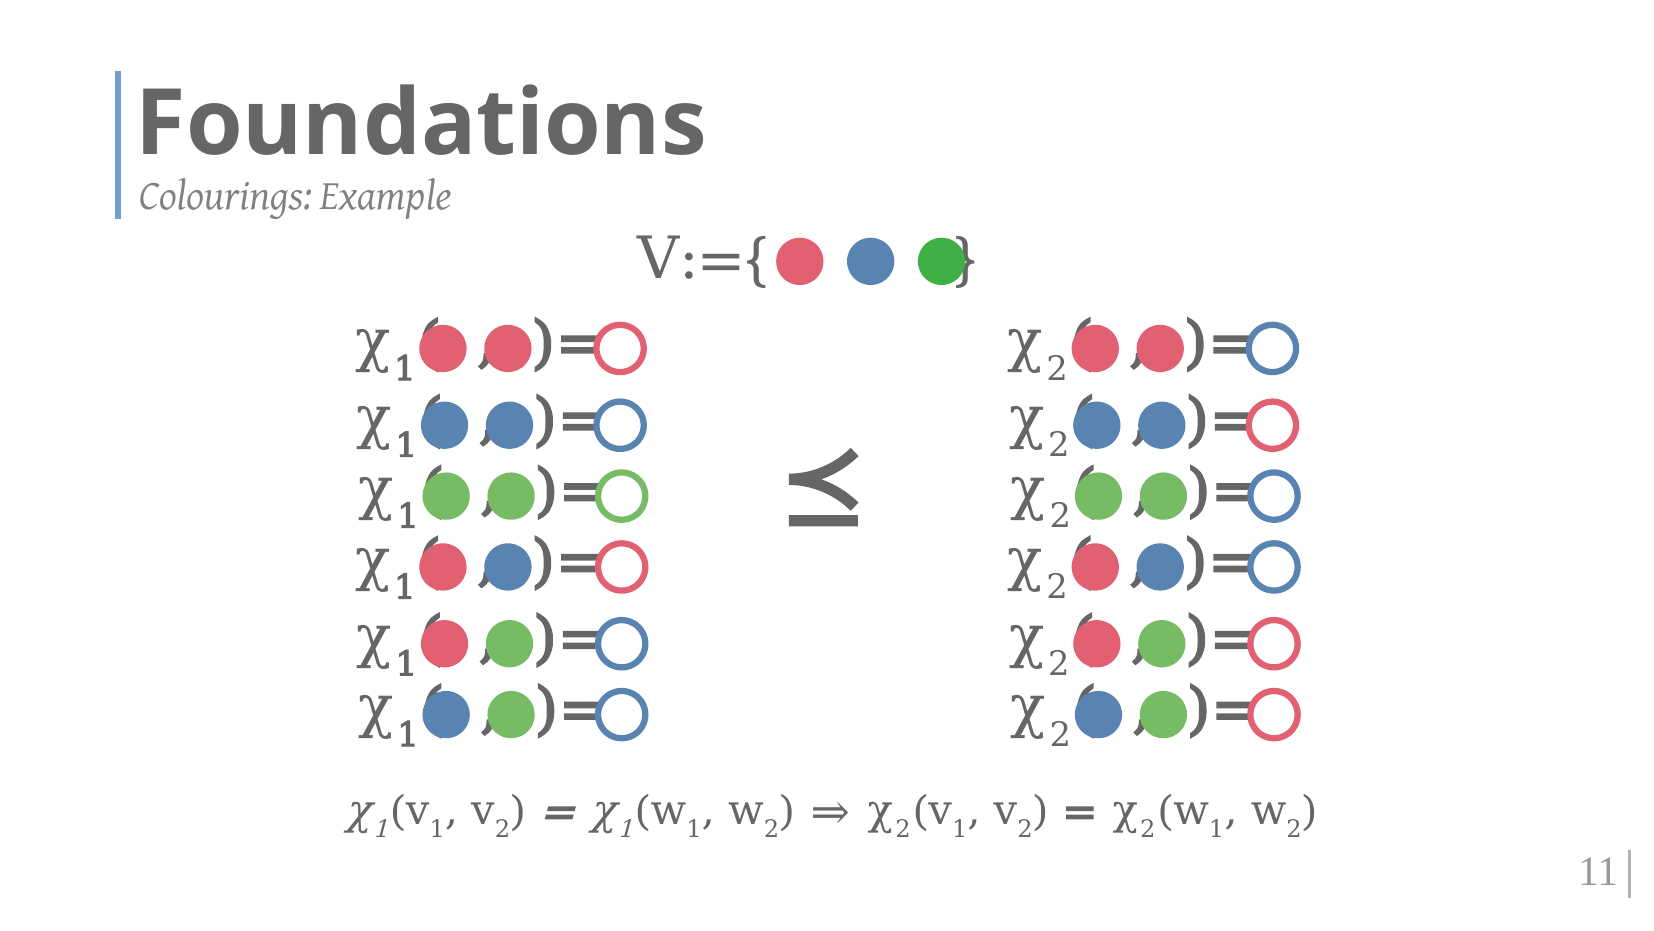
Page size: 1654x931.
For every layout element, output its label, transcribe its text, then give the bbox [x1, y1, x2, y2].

text_box [1138, 401, 1186, 449]
text_box [419, 324, 467, 373]
list χ1(v1, v2) = χ1(w1, w2) ⇒ χ2(v1, v2) = χ2(w1, w2) [307, 791, 1323, 886]
text_box χ1( , )= [336, 525, 644, 626]
text_box [485, 401, 534, 449]
text_box χ1( , )= [339, 673, 647, 774]
text_box [1139, 472, 1188, 520]
text_box χ1( , )= [339, 454, 647, 556]
text_box [1071, 543, 1119, 591]
text_box [1071, 324, 1119, 373]
text_box [1250, 472, 1298, 520]
text_box [1250, 690, 1298, 739]
text_box [598, 543, 646, 591]
text_box [596, 324, 644, 373]
text_box [1073, 401, 1121, 449]
text_box χ1( , )= [338, 383, 646, 485]
text_box [420, 401, 469, 449]
text_box χ2( , )= [988, 525, 1297, 626]
text_box [422, 472, 470, 520]
text_box [598, 620, 646, 668]
text_box χ2( , )= [990, 383, 1298, 485]
text_box [1074, 690, 1123, 739]
text_box [598, 690, 646, 739]
text_box χ2( , )= [988, 307, 1297, 408]
text_box [1136, 543, 1184, 591]
text_box [1248, 401, 1297, 449]
text_box [1136, 324, 1184, 373]
text_box [419, 543, 467, 591]
text_box [1138, 620, 1186, 668]
text_box [487, 472, 535, 520]
text_box χ1( , )= [338, 602, 646, 703]
text_box V:={ } [622, 224, 1164, 303]
text_box [598, 472, 646, 520]
text_box [484, 324, 532, 373]
text_box [776, 237, 824, 286]
title Foundations [135, 60, 1601, 178]
text_box [596, 401, 644, 449]
text_box [1248, 324, 1297, 373]
text_box [1250, 543, 1298, 591]
text_box χ1( , )= [336, 307, 644, 408]
text_box [847, 237, 895, 286]
text_box Colourings: Example [124, 165, 721, 229]
text_box χ2( , )= [992, 673, 1300, 774]
text_box χ2( , )= [990, 602, 1298, 703]
text_box [487, 690, 535, 739]
text_box χ2( , )= [992, 454, 1300, 556]
text_box [420, 620, 469, 668]
text_box [485, 620, 534, 668]
text_box [1073, 620, 1121, 668]
text_box [484, 543, 532, 591]
text_box [422, 690, 470, 739]
text_box [1250, 620, 1298, 668]
text_box [1139, 690, 1188, 739]
text_box [1074, 472, 1123, 520]
text_box ⪯ [767, 428, 875, 550]
text_box [917, 237, 966, 286]
